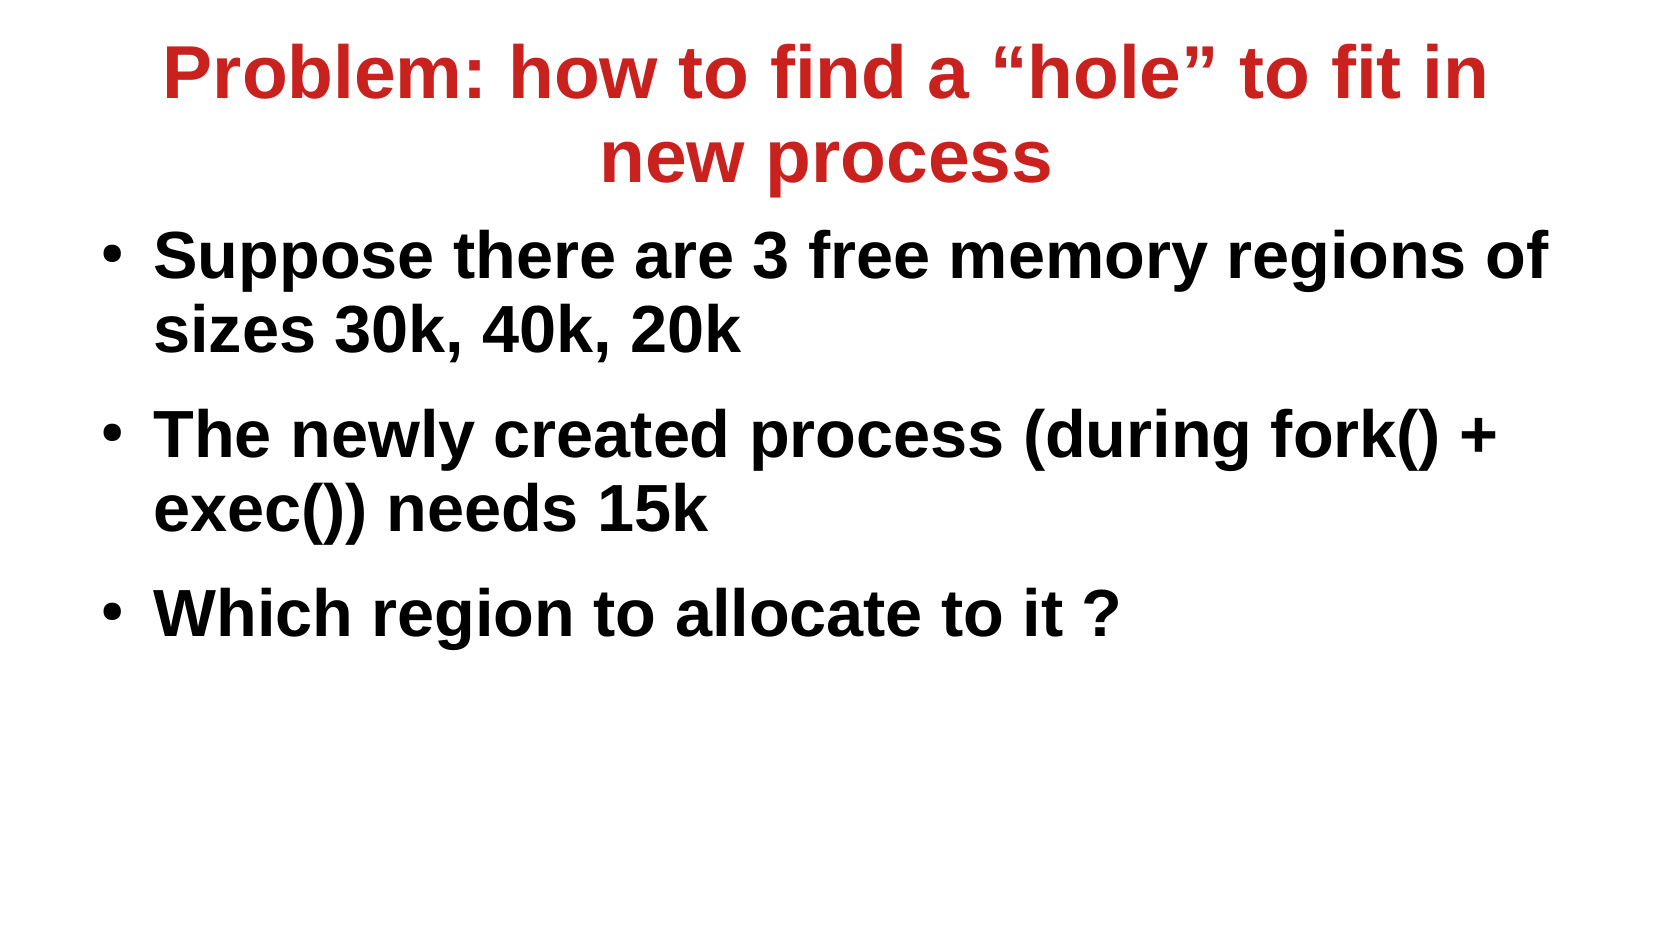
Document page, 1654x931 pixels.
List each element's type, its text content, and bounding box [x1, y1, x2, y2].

title Problem: how to find a “hole” to fit in new process [82, 30, 1571, 199]
list Suppose there are 3 free memory regions of sizes 30k, 40k, 20k The newly created process (during fork() + exec()) needs 15k Which region to allocate to it ? [82, 217, 1571, 758]
